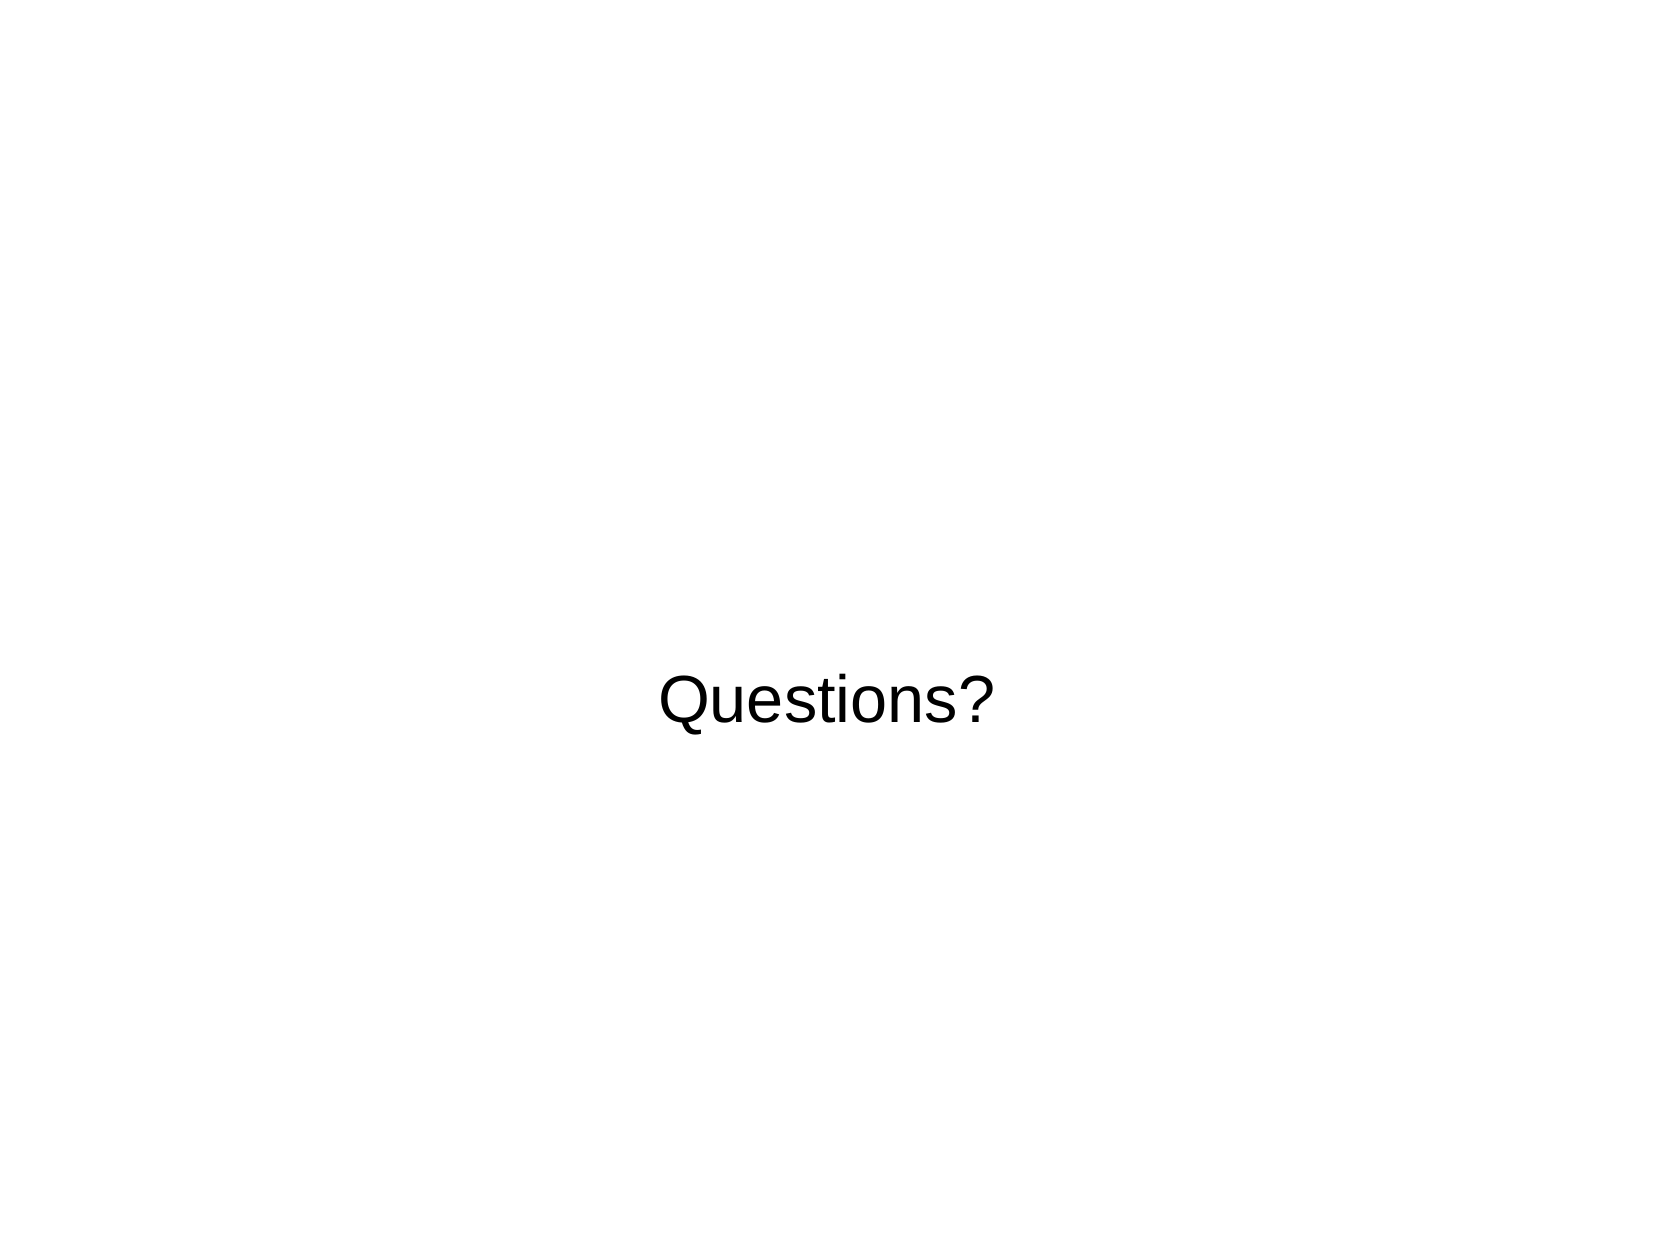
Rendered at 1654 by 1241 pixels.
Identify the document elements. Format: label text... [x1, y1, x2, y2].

subtitle Questions? [82, 297, 1571, 1102]
